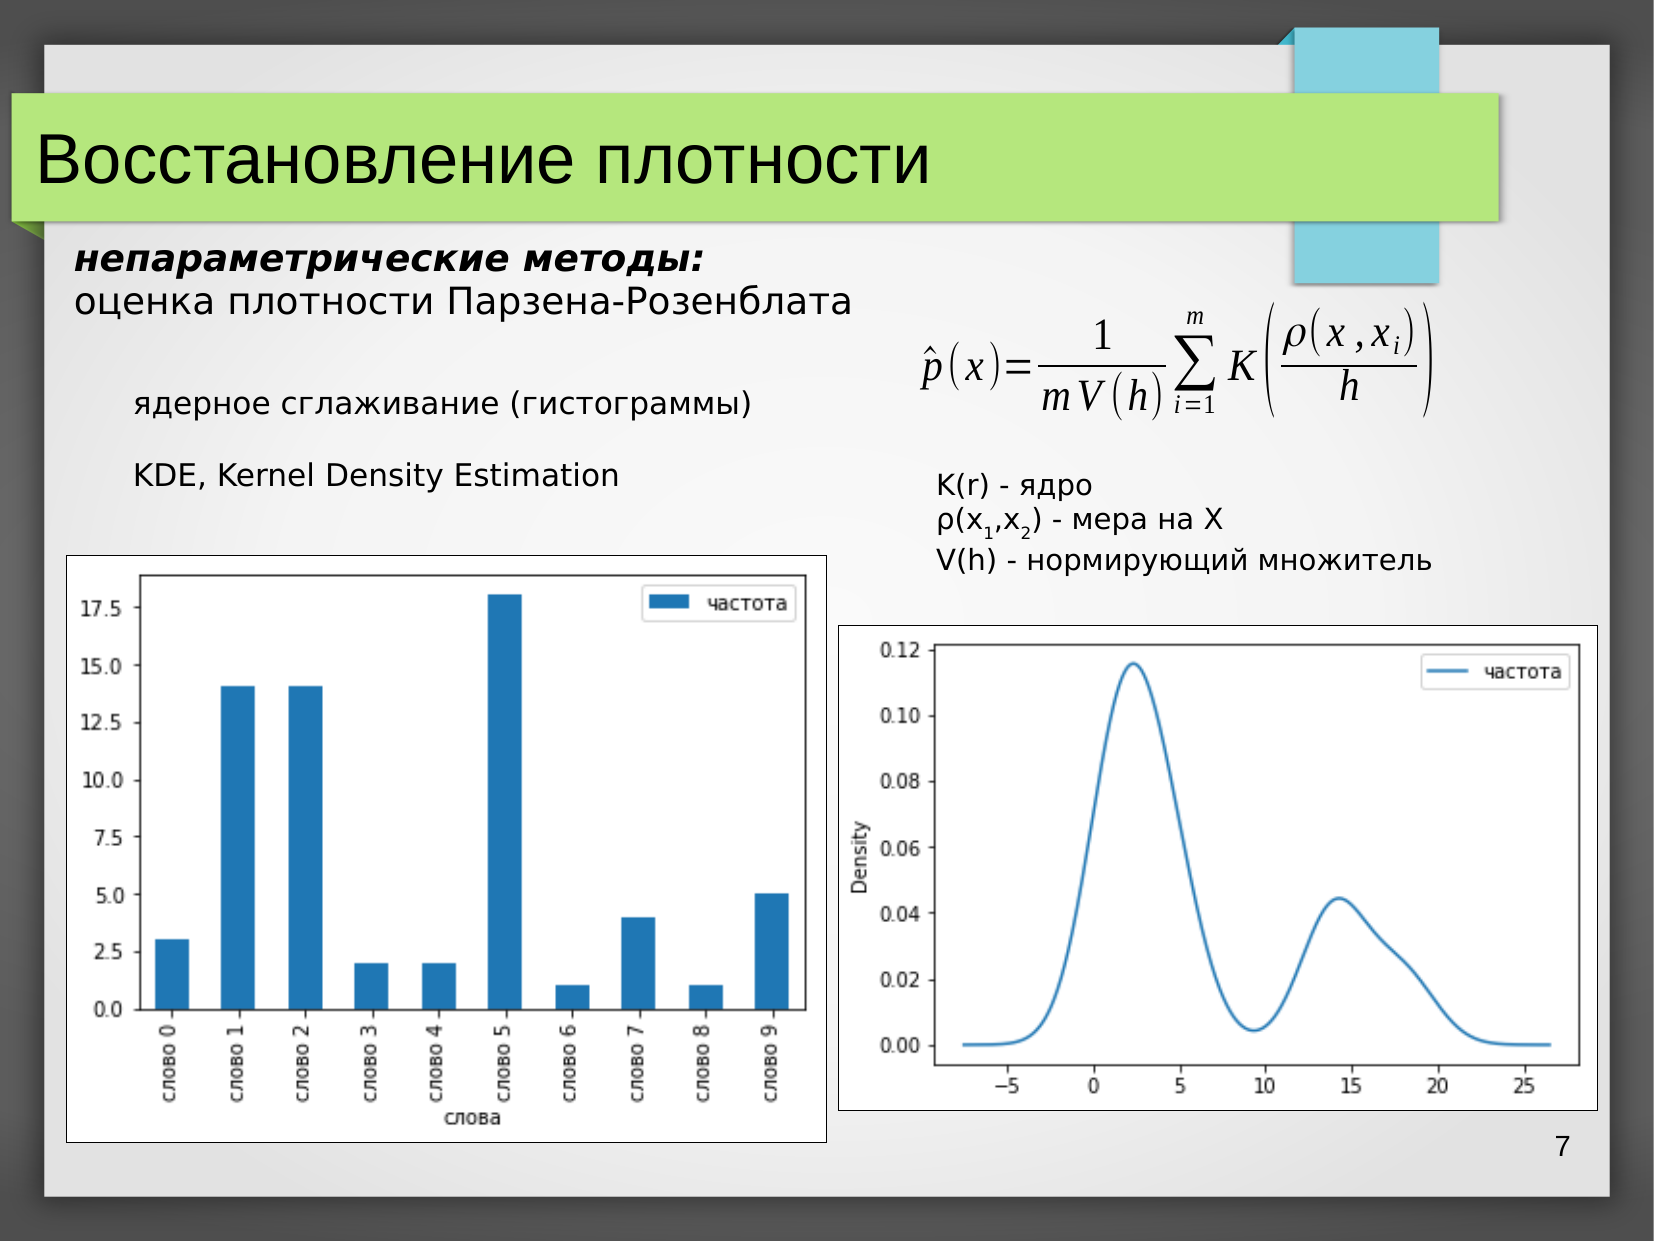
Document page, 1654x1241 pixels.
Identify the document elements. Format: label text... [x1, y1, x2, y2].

text_box непараметрические методы: оценка плотности Парзена-Розенблата [59, 228, 981, 331]
chart [911, 299, 1441, 426]
picture [0, 0, 1654, 1241]
text_box K(r) - ядро ρ(x1,x2) - мера на X V(h) - нормирующий множитель [921, 460, 1489, 592]
title Восстановление плотности [35, 118, 1489, 199]
text_box ядерное сглаживание (гистограммы) KDE, Kernel Density Estimation [118, 377, 780, 524]
